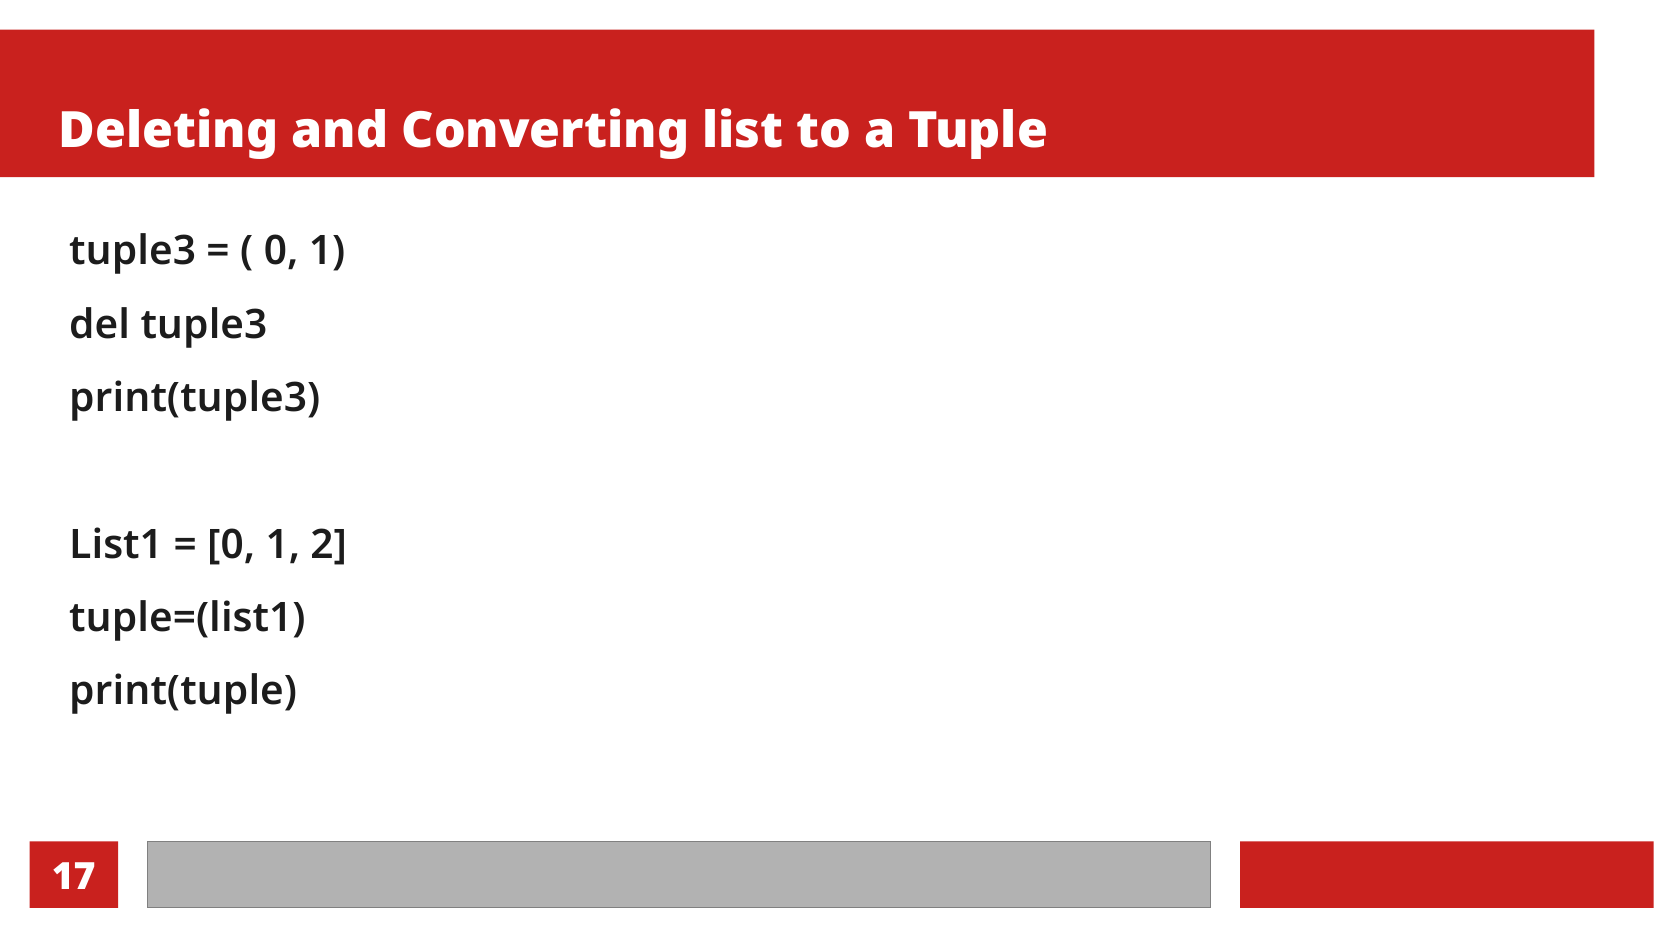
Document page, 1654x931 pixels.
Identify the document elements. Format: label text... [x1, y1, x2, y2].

list tuple3 = ( 0, 1) del tuple3 print(tuple3) List1 = [0, 1, 2] tuple=(list1) print(tuple) [69, 221, 1576, 798]
title Deleting and Converting list to a Tuple [59, 44, 1595, 163]
